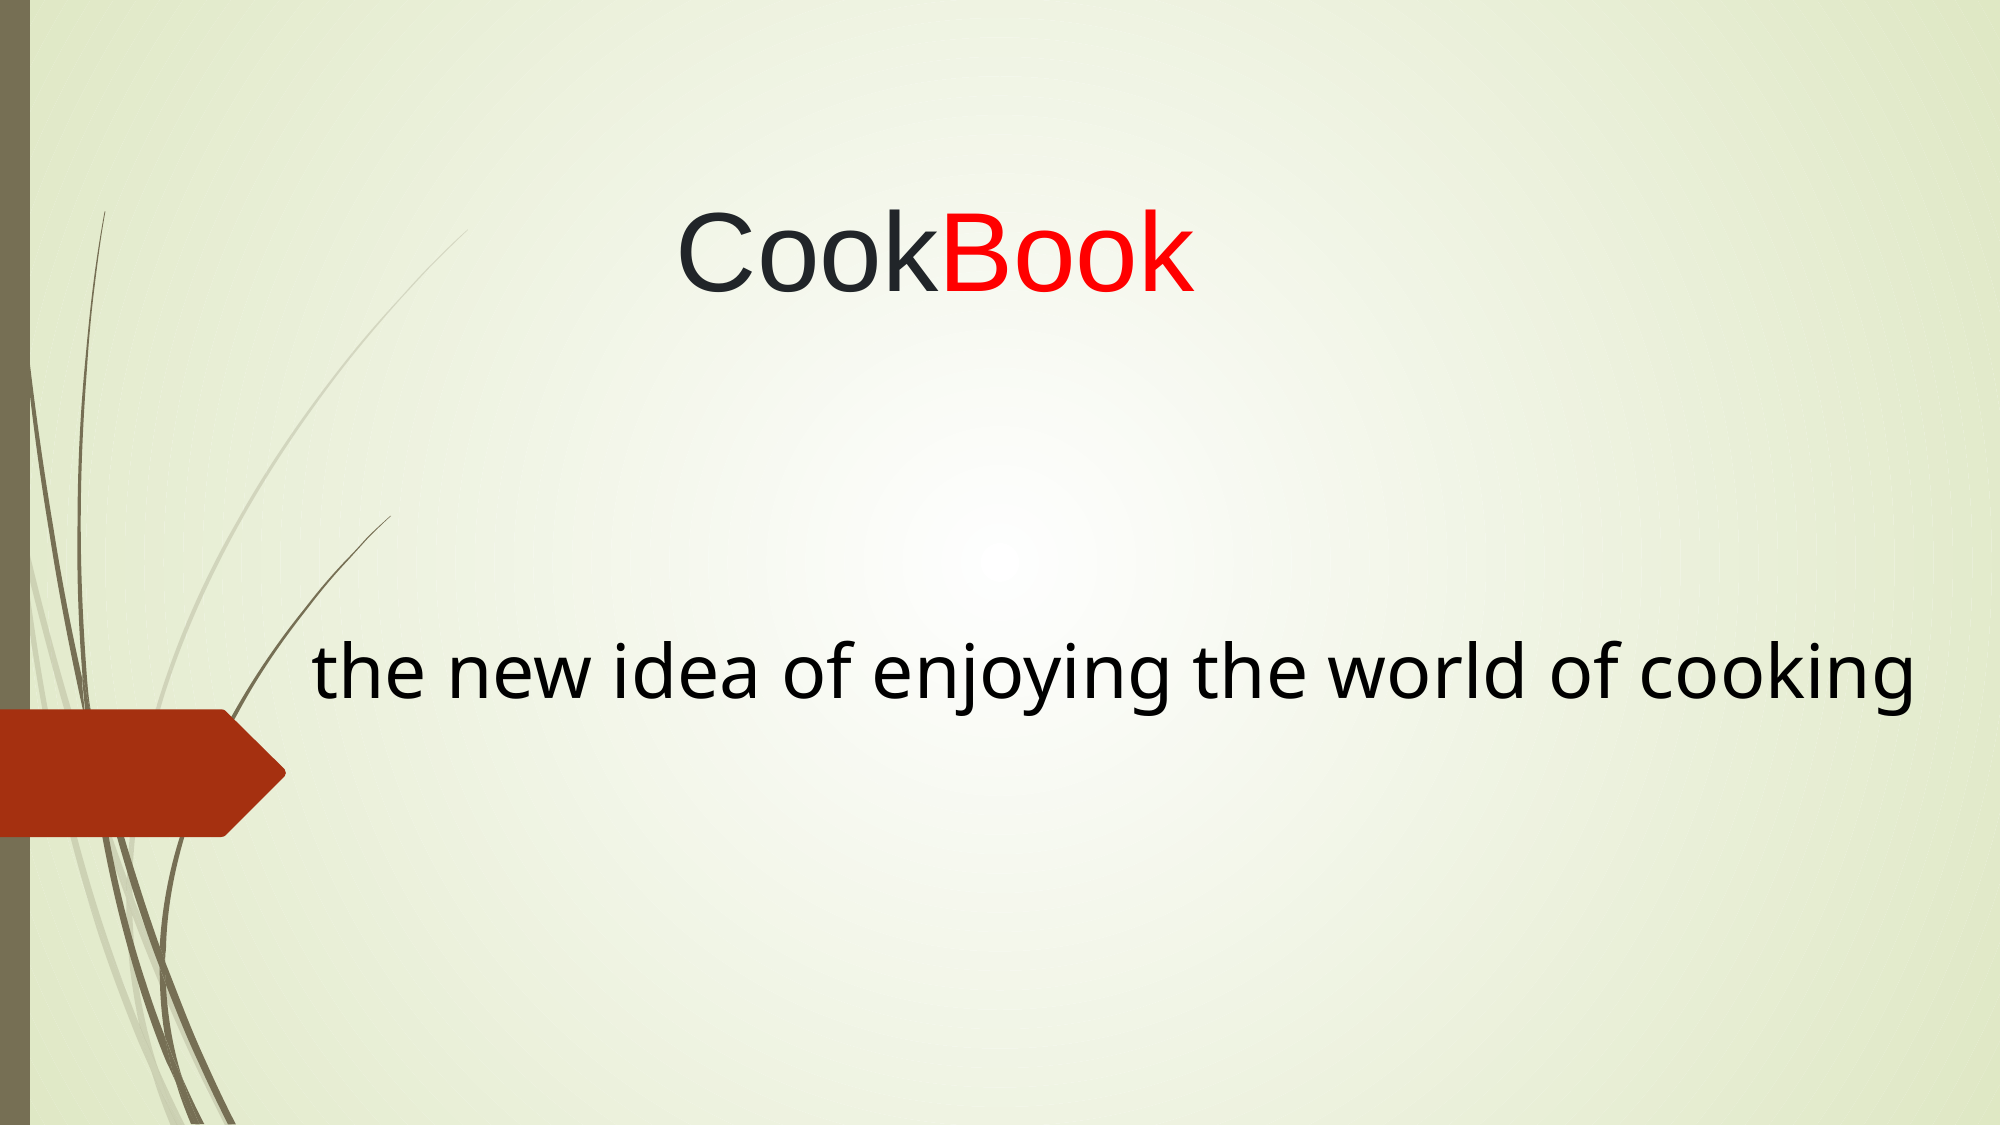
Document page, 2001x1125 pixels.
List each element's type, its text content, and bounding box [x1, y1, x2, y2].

title CookBook [660, 84, 2000, 457]
text_box the new idea of enjoying the world of cooking [296, 615, 1939, 722]
